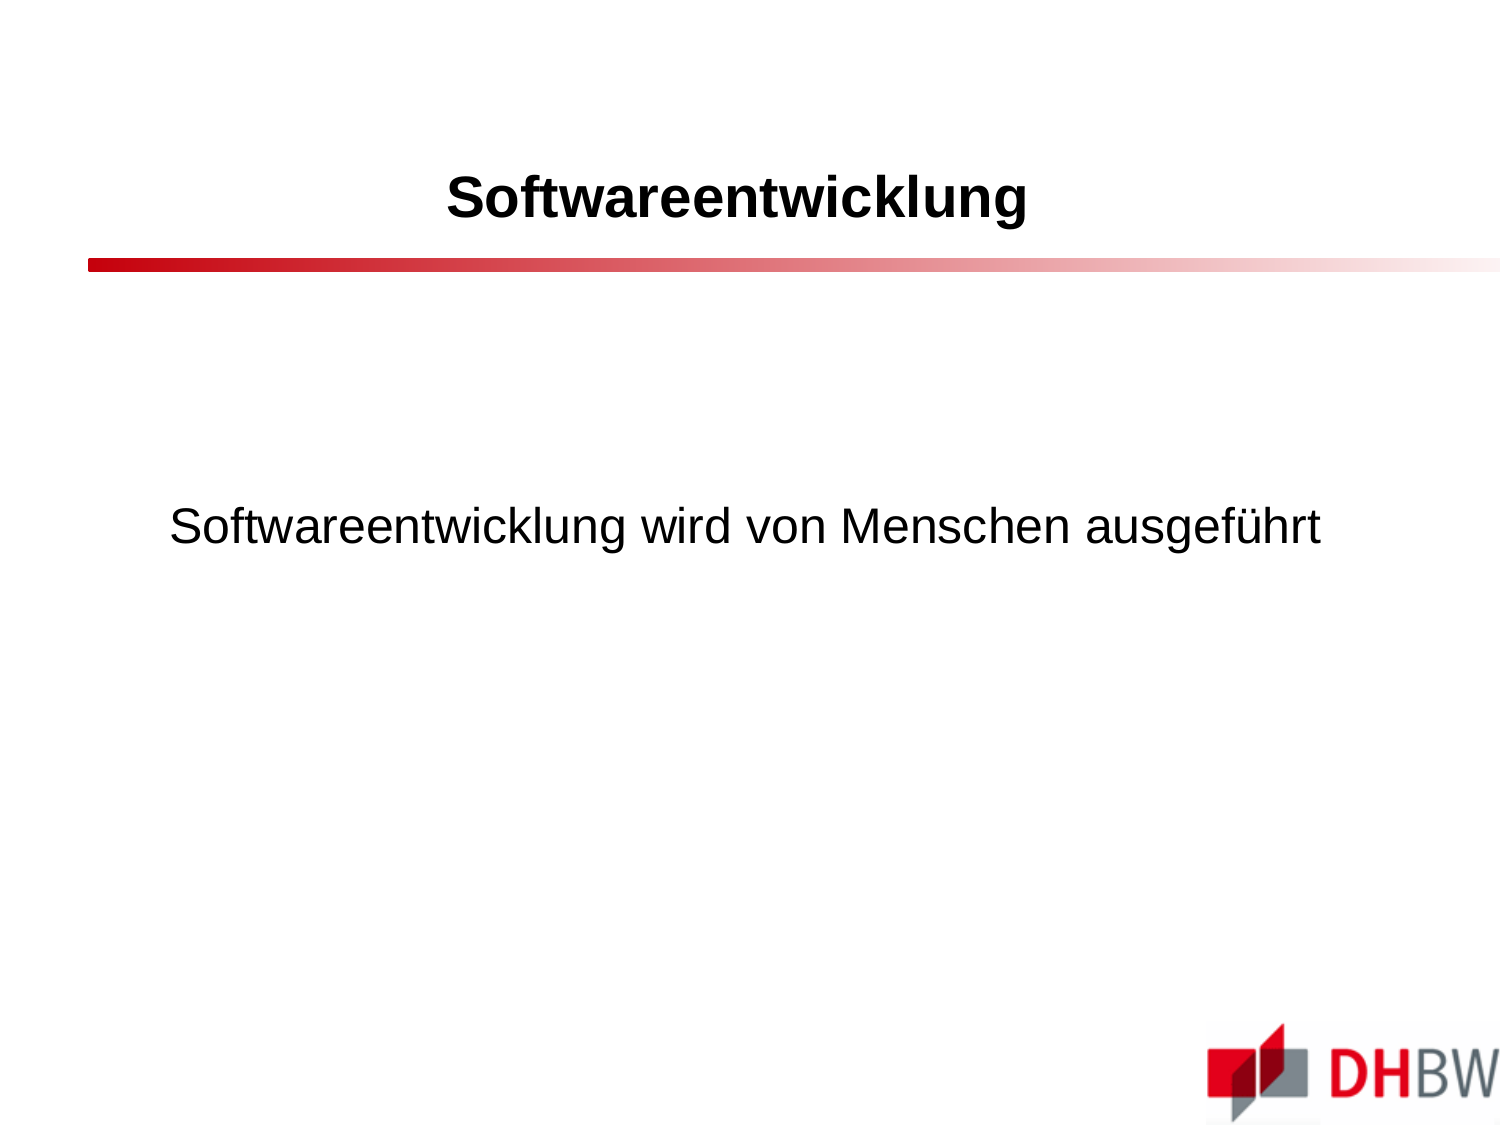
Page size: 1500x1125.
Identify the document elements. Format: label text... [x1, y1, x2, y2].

text_box Softwareentwicklung wird von Menschen ausgeführt [59, 486, 1433, 562]
picture [1206, 1021, 1500, 1125]
title Softwareentwicklung [99, 99, 1375, 288]
